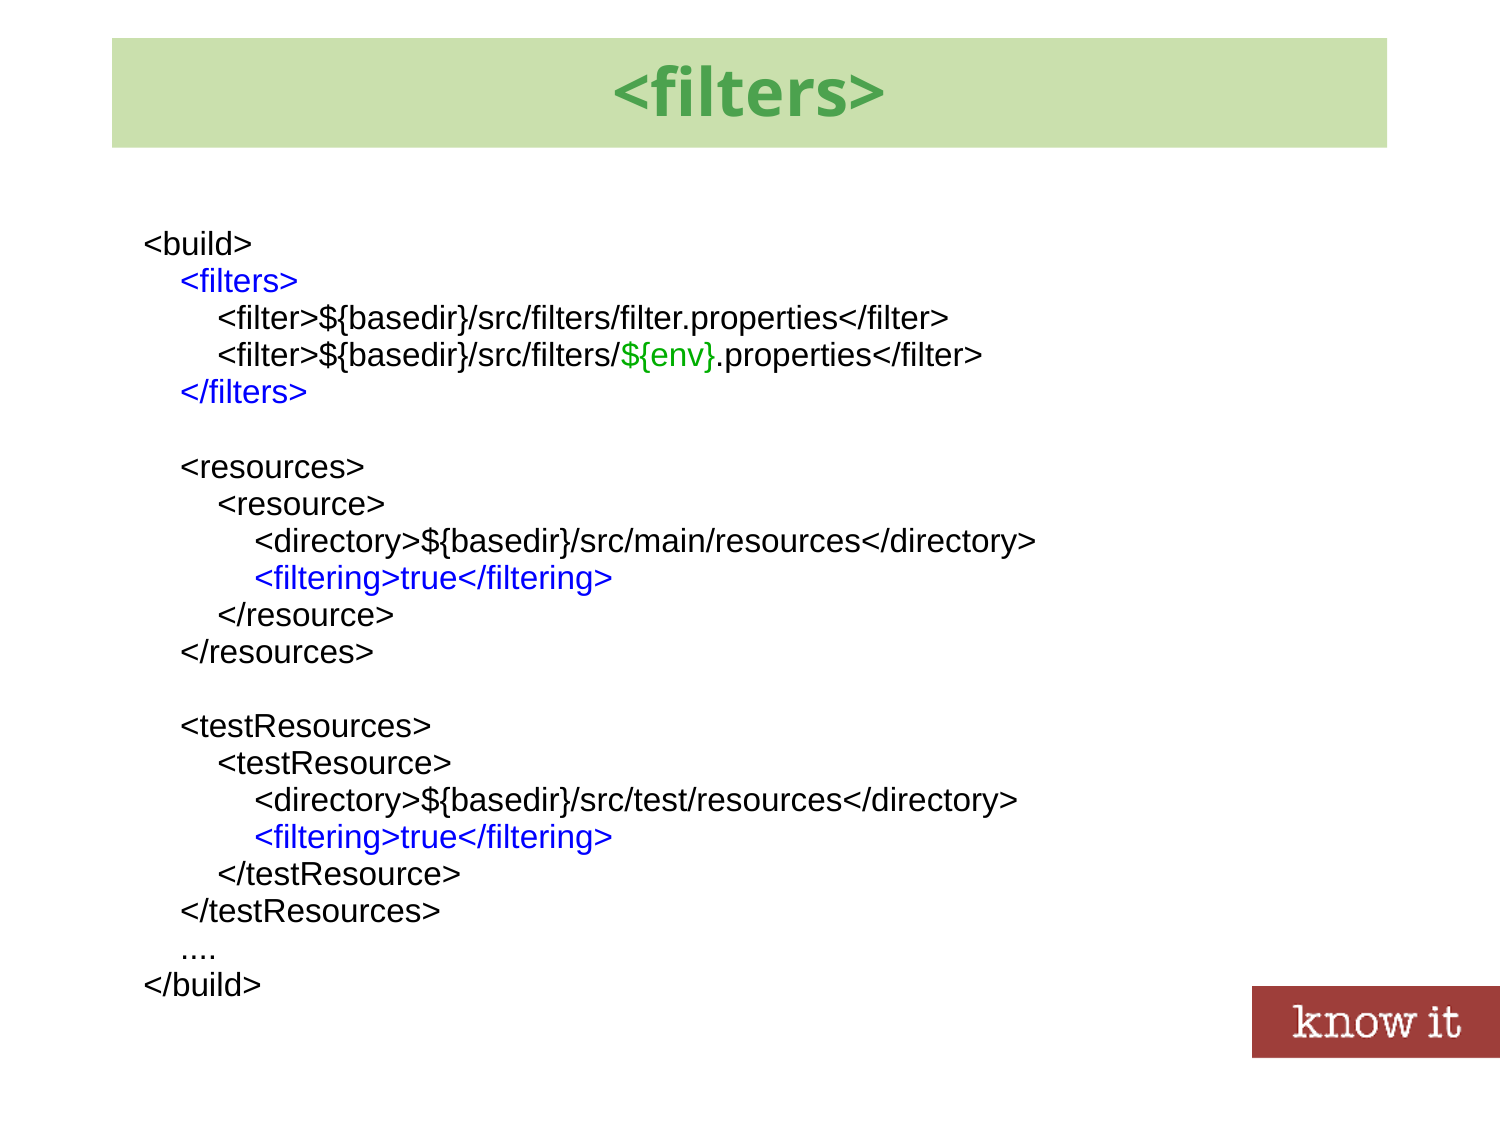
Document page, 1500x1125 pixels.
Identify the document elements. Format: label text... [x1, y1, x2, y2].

text_box <filters> [112, 38, 1388, 148]
picture [1252, 986, 1500, 1058]
text_box <build> <filters> <filter>${basedir}/src/filters/filter.properties</filter> <filter>${basedir}/src/filters/${env}.properties</filter> </filters> <resources> <resource> <directory>${basedir}/src/main/resources</directory> <filtering>true</filtering> </resource> </resources> <testResources> <testResource> <directory>${basedir}/src/test/resources</directory> <filtering>true</filtering> </testResource> </testResources> .... </build> [128, 218, 1152, 1016]
